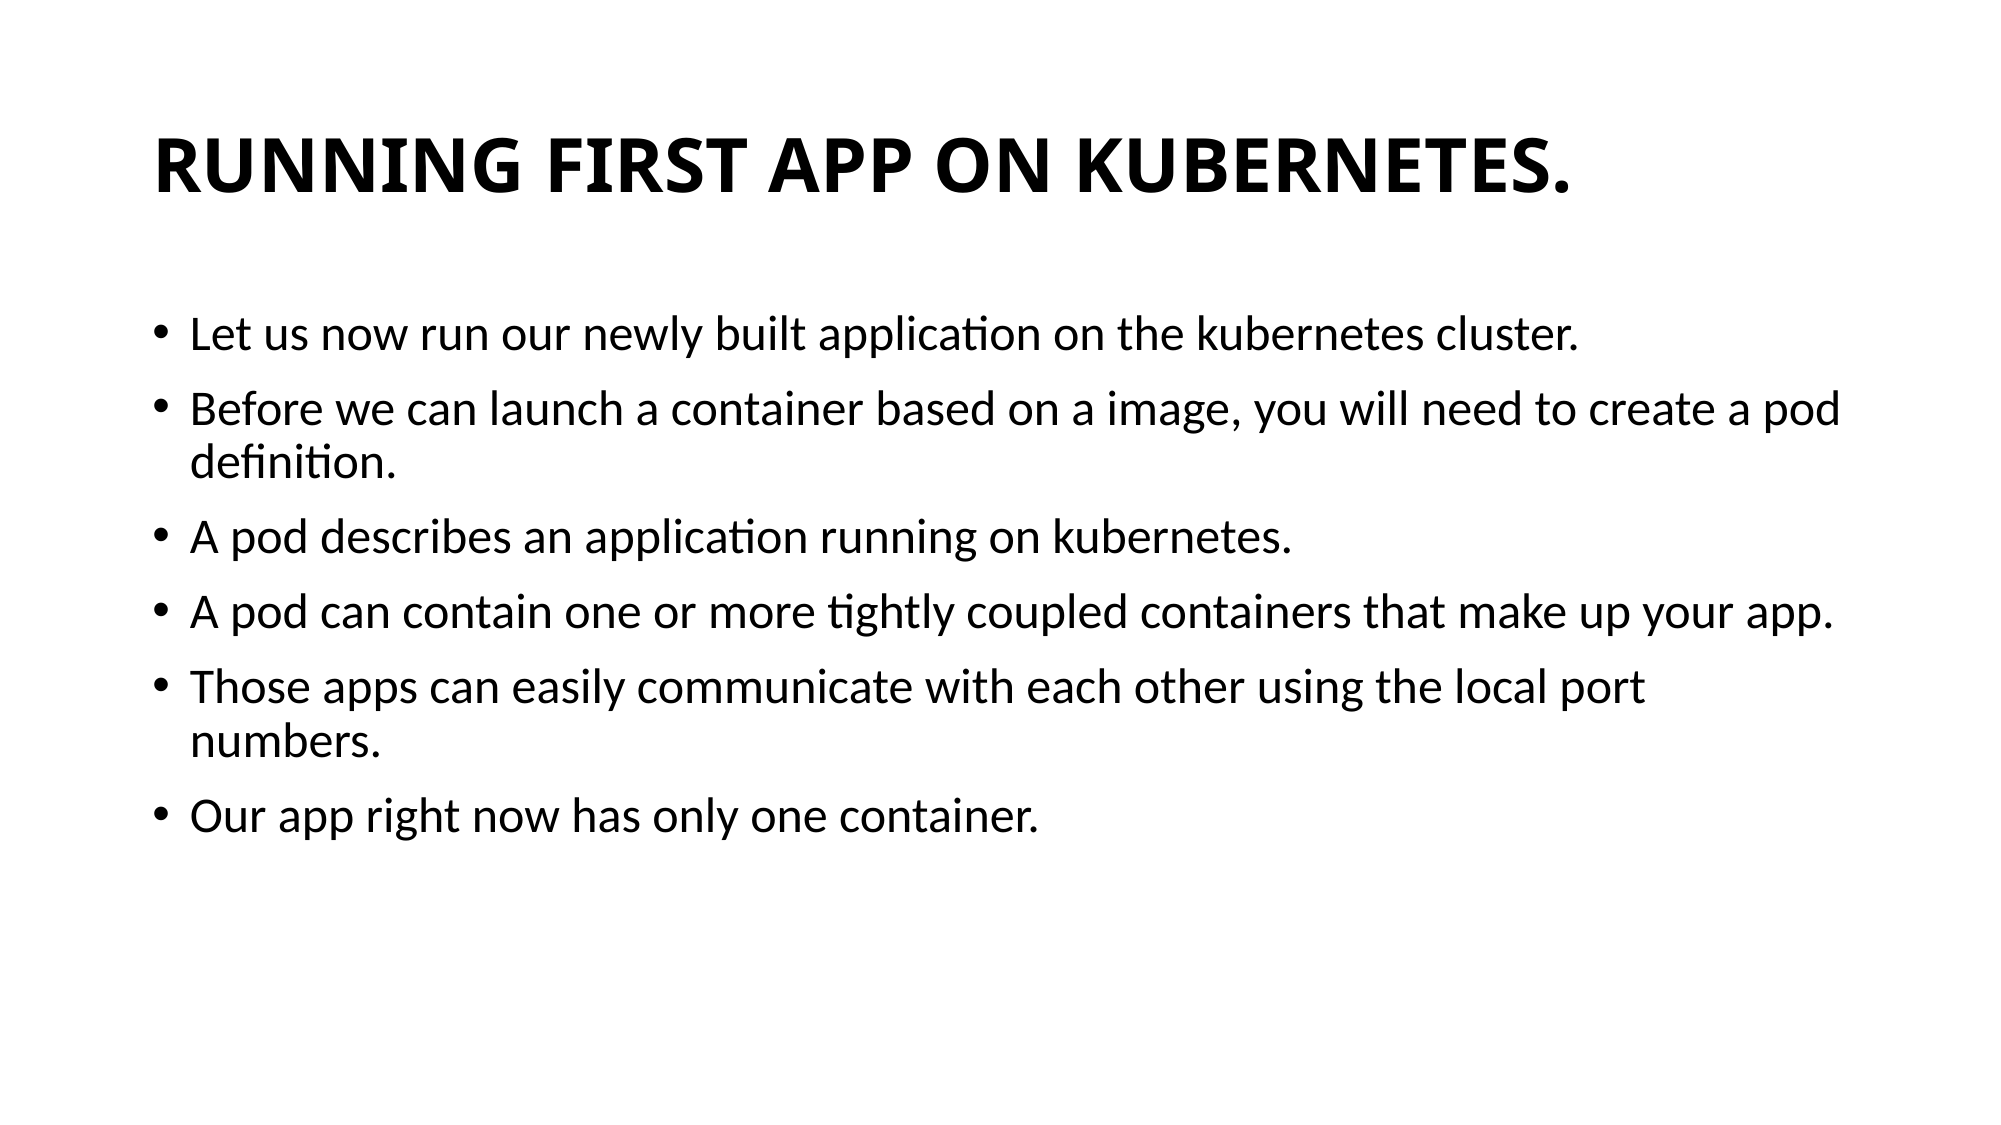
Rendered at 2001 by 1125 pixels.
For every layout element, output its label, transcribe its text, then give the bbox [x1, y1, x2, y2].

title RUNNING FIRST APP ON KUBERNETES. [137, 59, 1863, 278]
list Let us now run our newly built application on the kubernetes cluster. Before we can launch a container based on a image, you will need to create a pod definition. A pod describes an application running on kubernetes. A pod can contain one or more tightly coupled containers that make up your app. Those apps can easily communicate with each other using the local port numbers. Our app right now has only one container. [137, 299, 1863, 1014]
